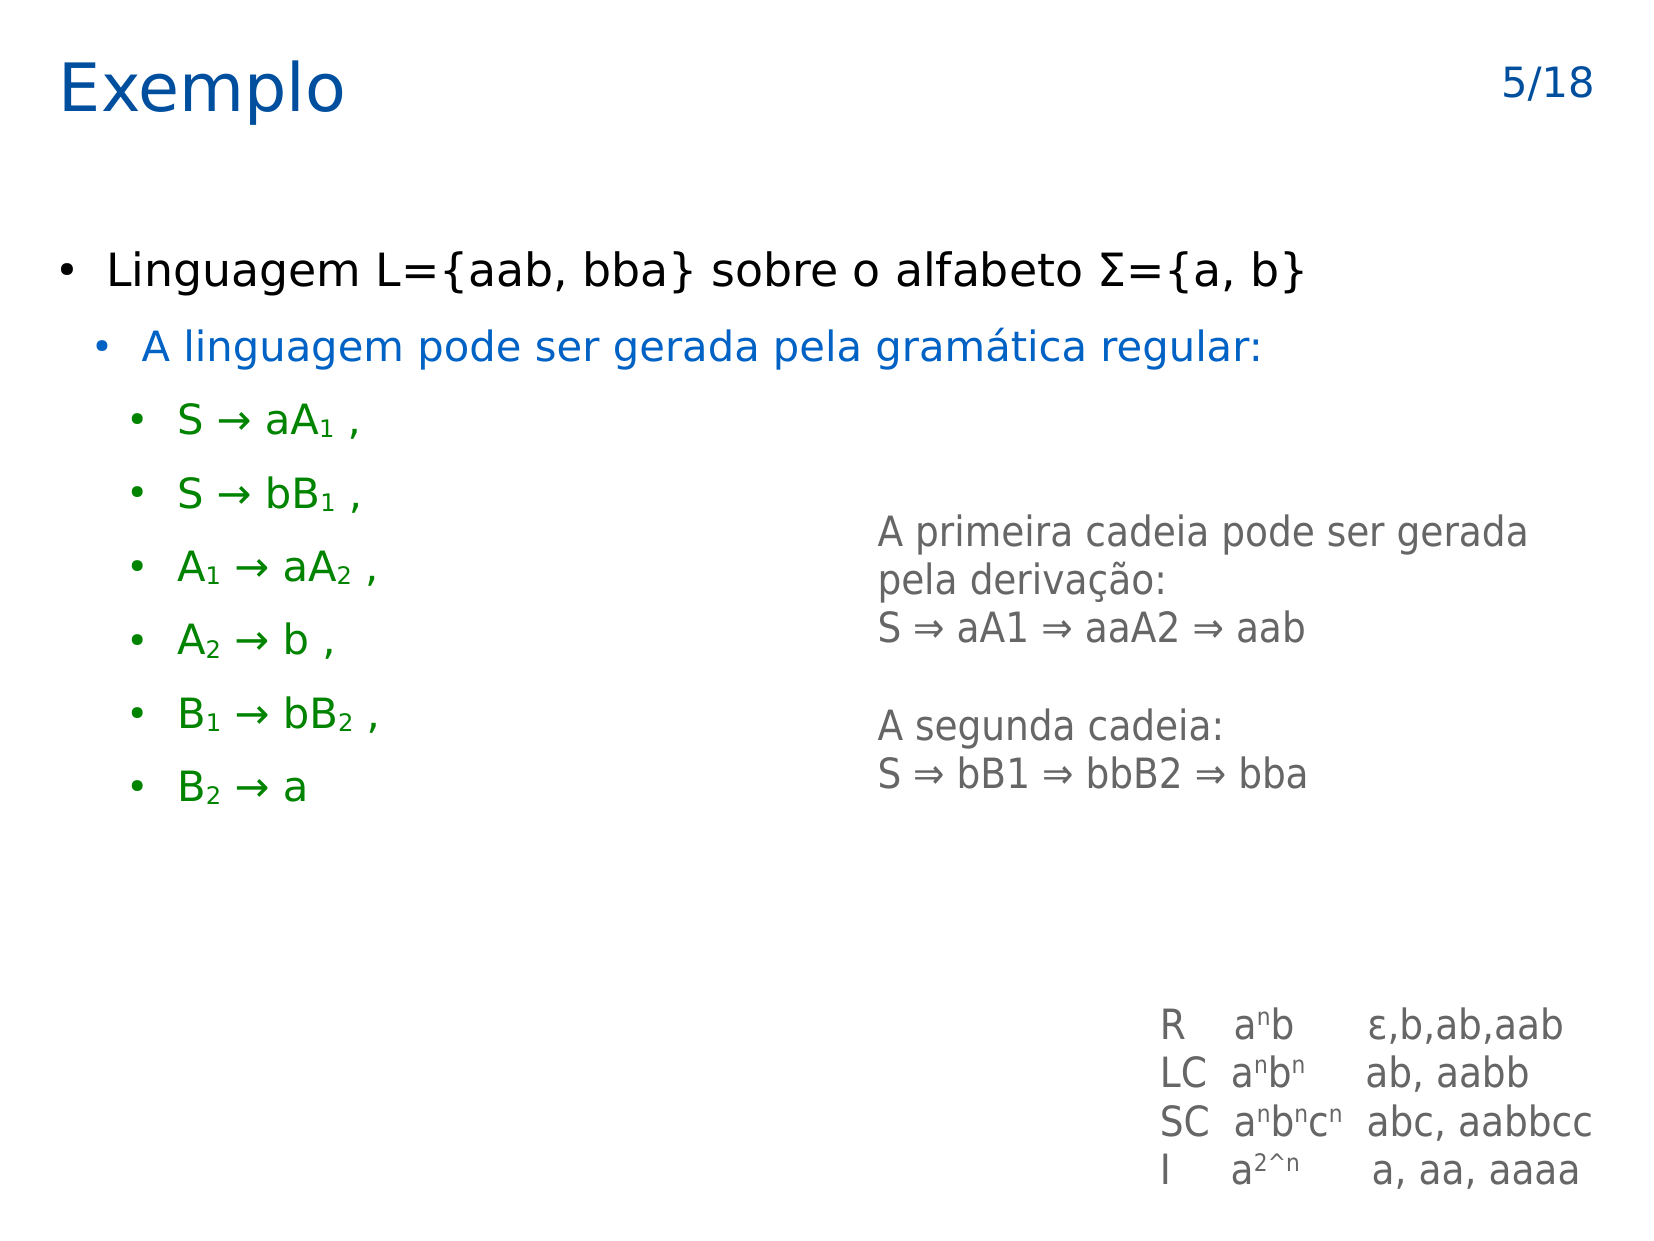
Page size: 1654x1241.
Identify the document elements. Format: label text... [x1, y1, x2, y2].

text_box A primeira cadeia pode ser gerada pela derivação: S ⇒ aA1 ⇒ aaA2 ⇒ aab A segunda cadeia: S ⇒ bB1 ⇒ bbB2 ⇒ bba [862, 499, 1581, 806]
title Exemplo [59, 29, 1625, 148]
list Linguagem L={aab, bba} sobre o alfabeto Σ={a, b} A linguagem pode ser gerada pela gramática regular: S → aA1 , S → bB1 , A1 → aA2 , A2 → b , B1 → bB2 , B2 → a [59, 236, 1595, 1211]
text_box R anb ε,b,ab,aab LC anbn ab, aabb SC anbncn abc, aabbcc I a2^n a, aa, aaaa [1145, 993, 1615, 1236]
